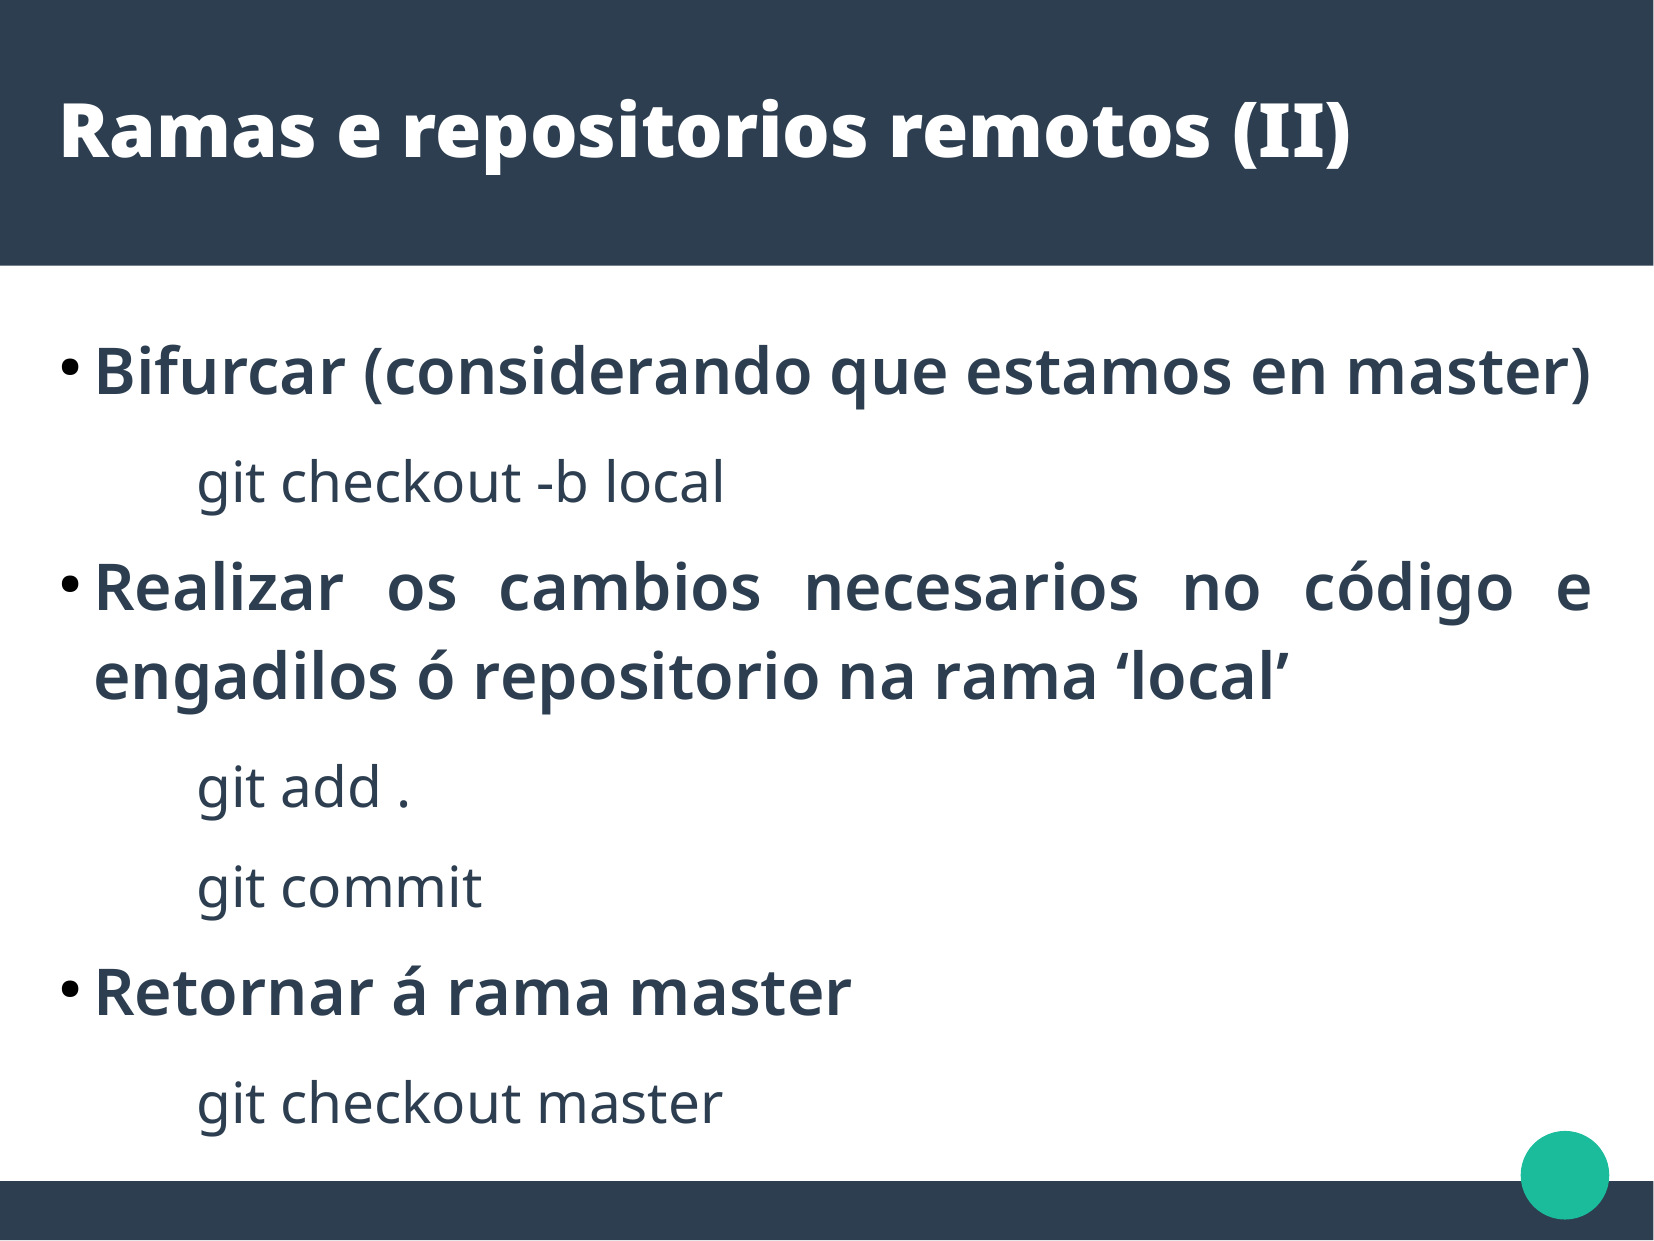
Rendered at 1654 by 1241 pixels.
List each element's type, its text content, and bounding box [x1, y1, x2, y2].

list Bifurcar (considerando que estamos en master) git checkout -b local Realizar os cambios necesarios no código e engadilos ó repositorio na rama ‘local’ git add . git commit Retornar á rama master git checkout master [59, 324, 1595, 1152]
title Ramas e repositorios remotos (II) [59, 49, 1595, 207]
